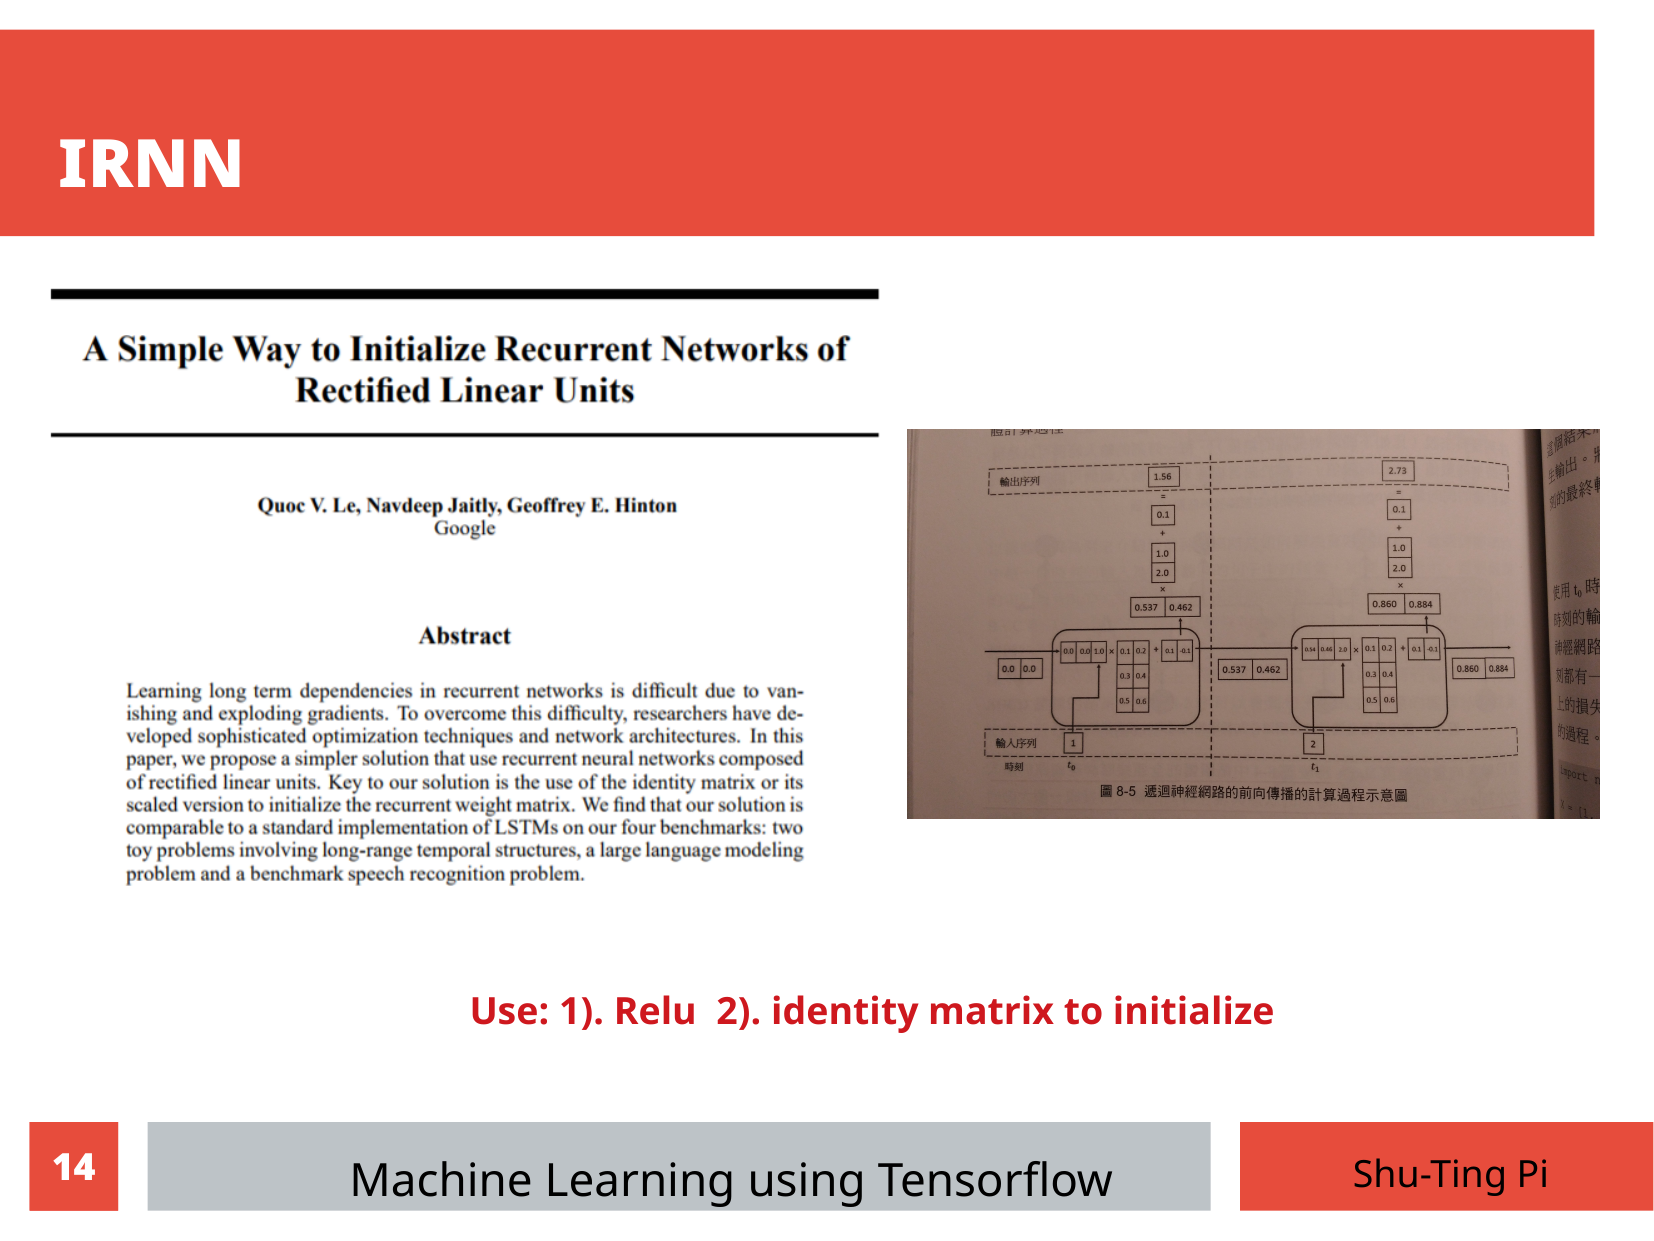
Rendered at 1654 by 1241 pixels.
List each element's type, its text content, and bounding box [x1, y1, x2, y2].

text_box Machine Learning using Tensorflow [334, 1139, 1220, 1241]
text_box Shu-Ting Pi [1338, 1140, 1573, 1203]
text_box Use: 1). Relu 2). identity matrix to initialize [454, 977, 1198, 1040]
title IRNN [59, 59, 1595, 207]
picture [16, 269, 1600, 906]
